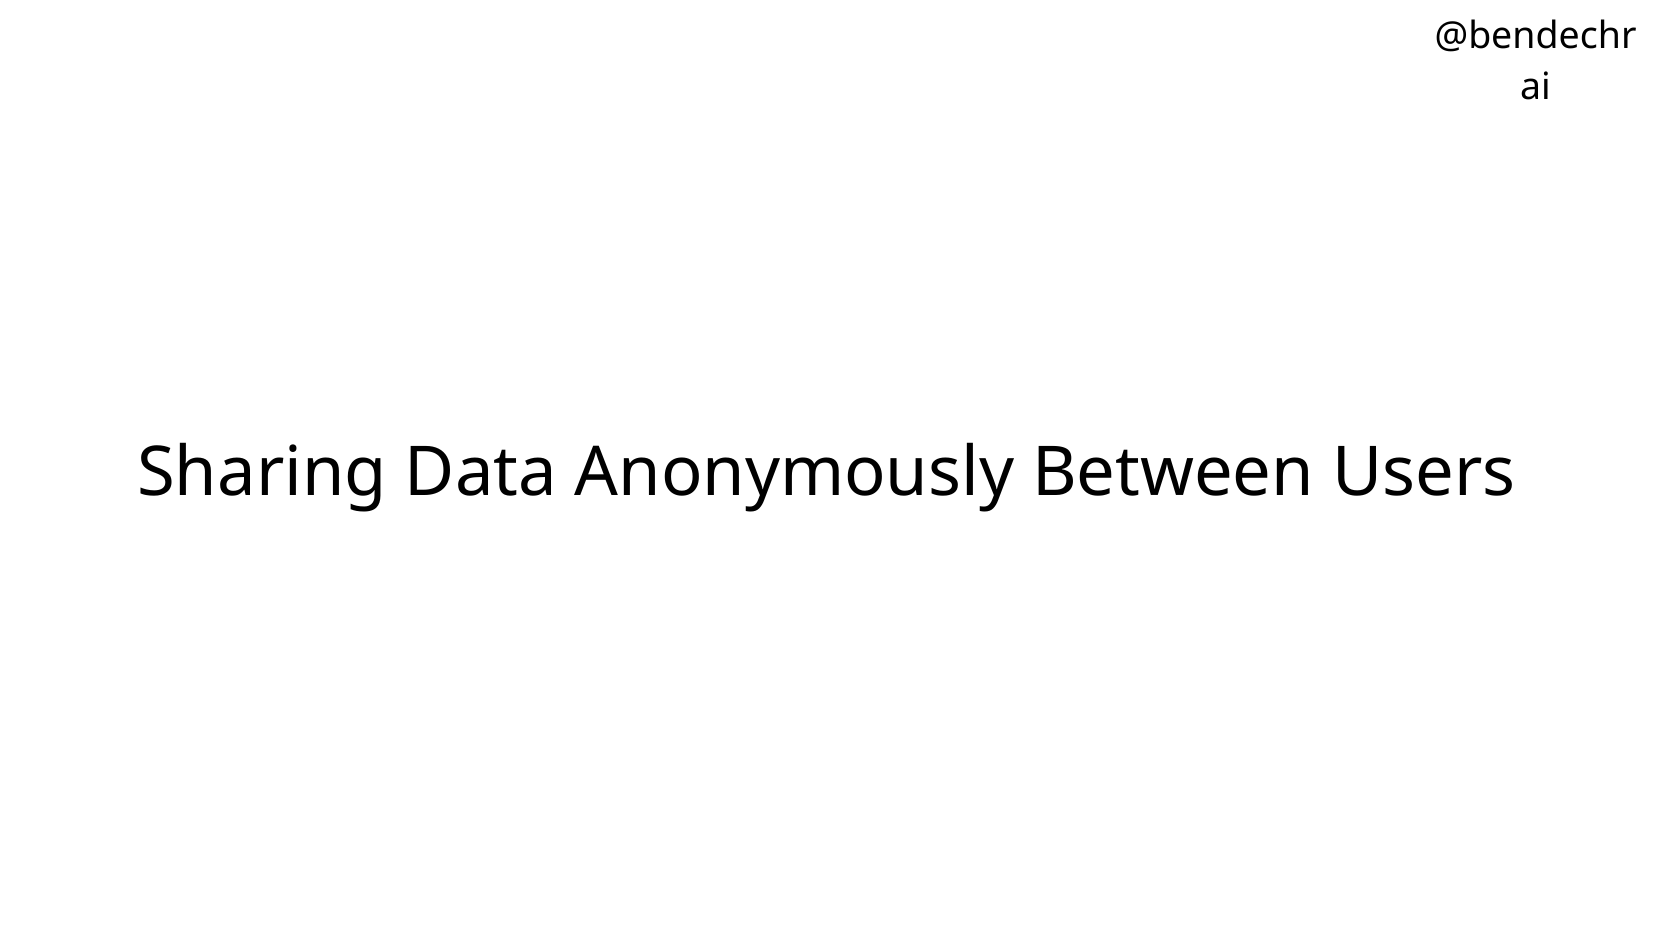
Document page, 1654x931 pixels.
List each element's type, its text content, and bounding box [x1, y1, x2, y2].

title Sharing Data Anonymously Between Users [82, 391, 1571, 547]
